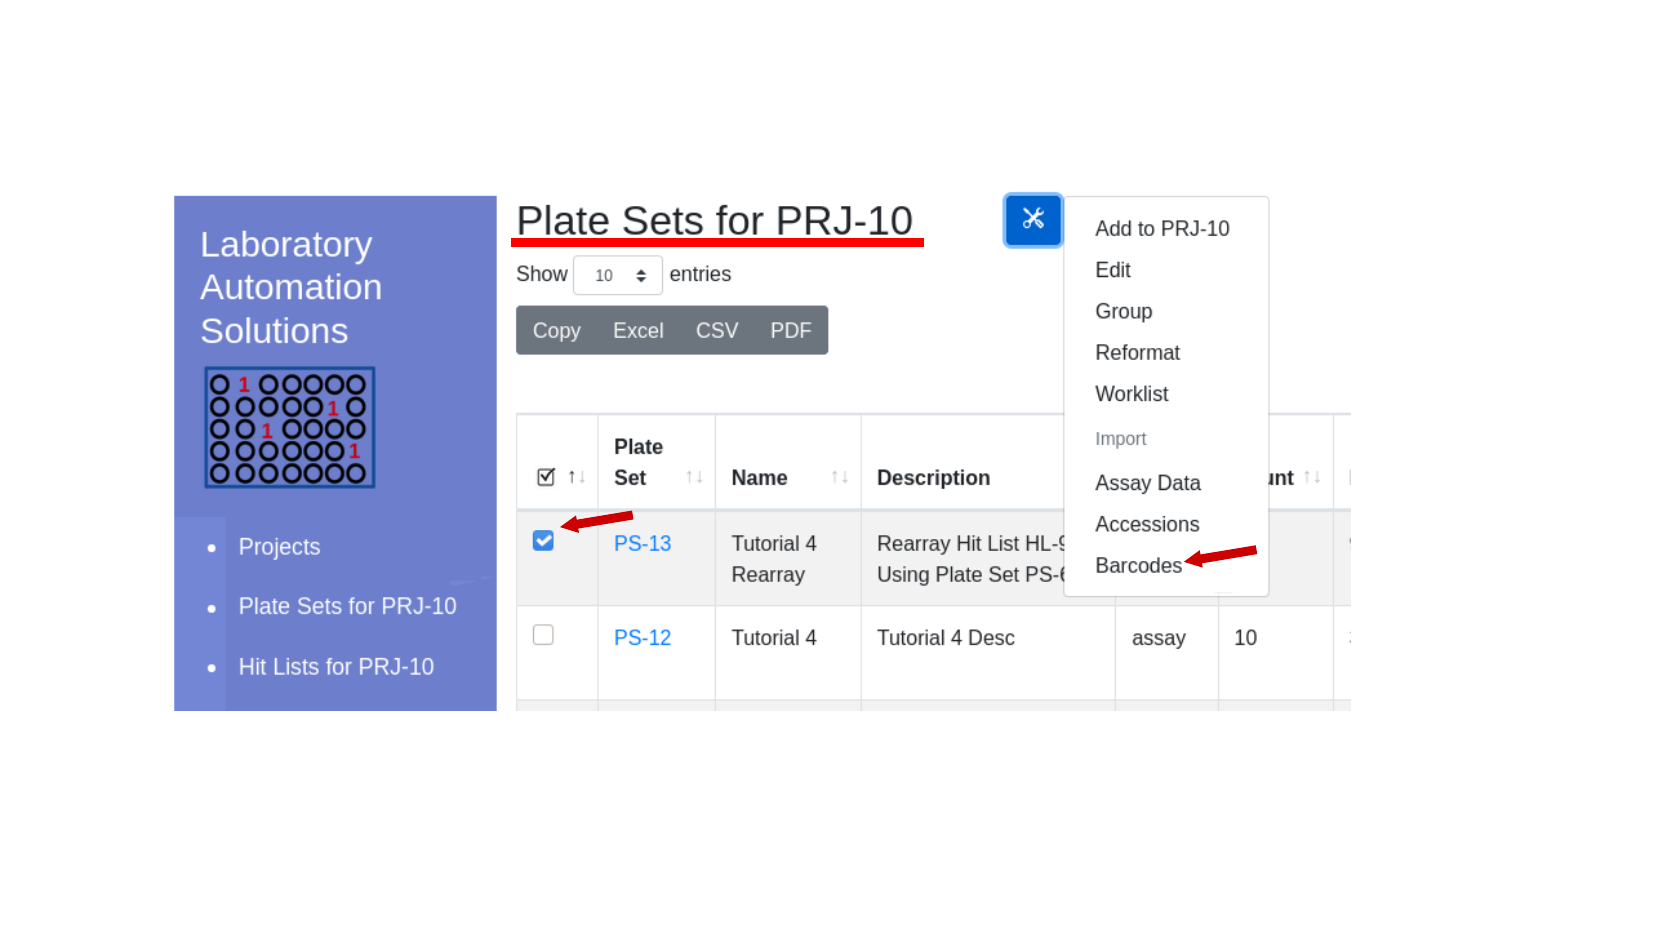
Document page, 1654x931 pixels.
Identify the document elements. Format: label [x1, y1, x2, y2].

picture [164, 187, 1351, 711]
